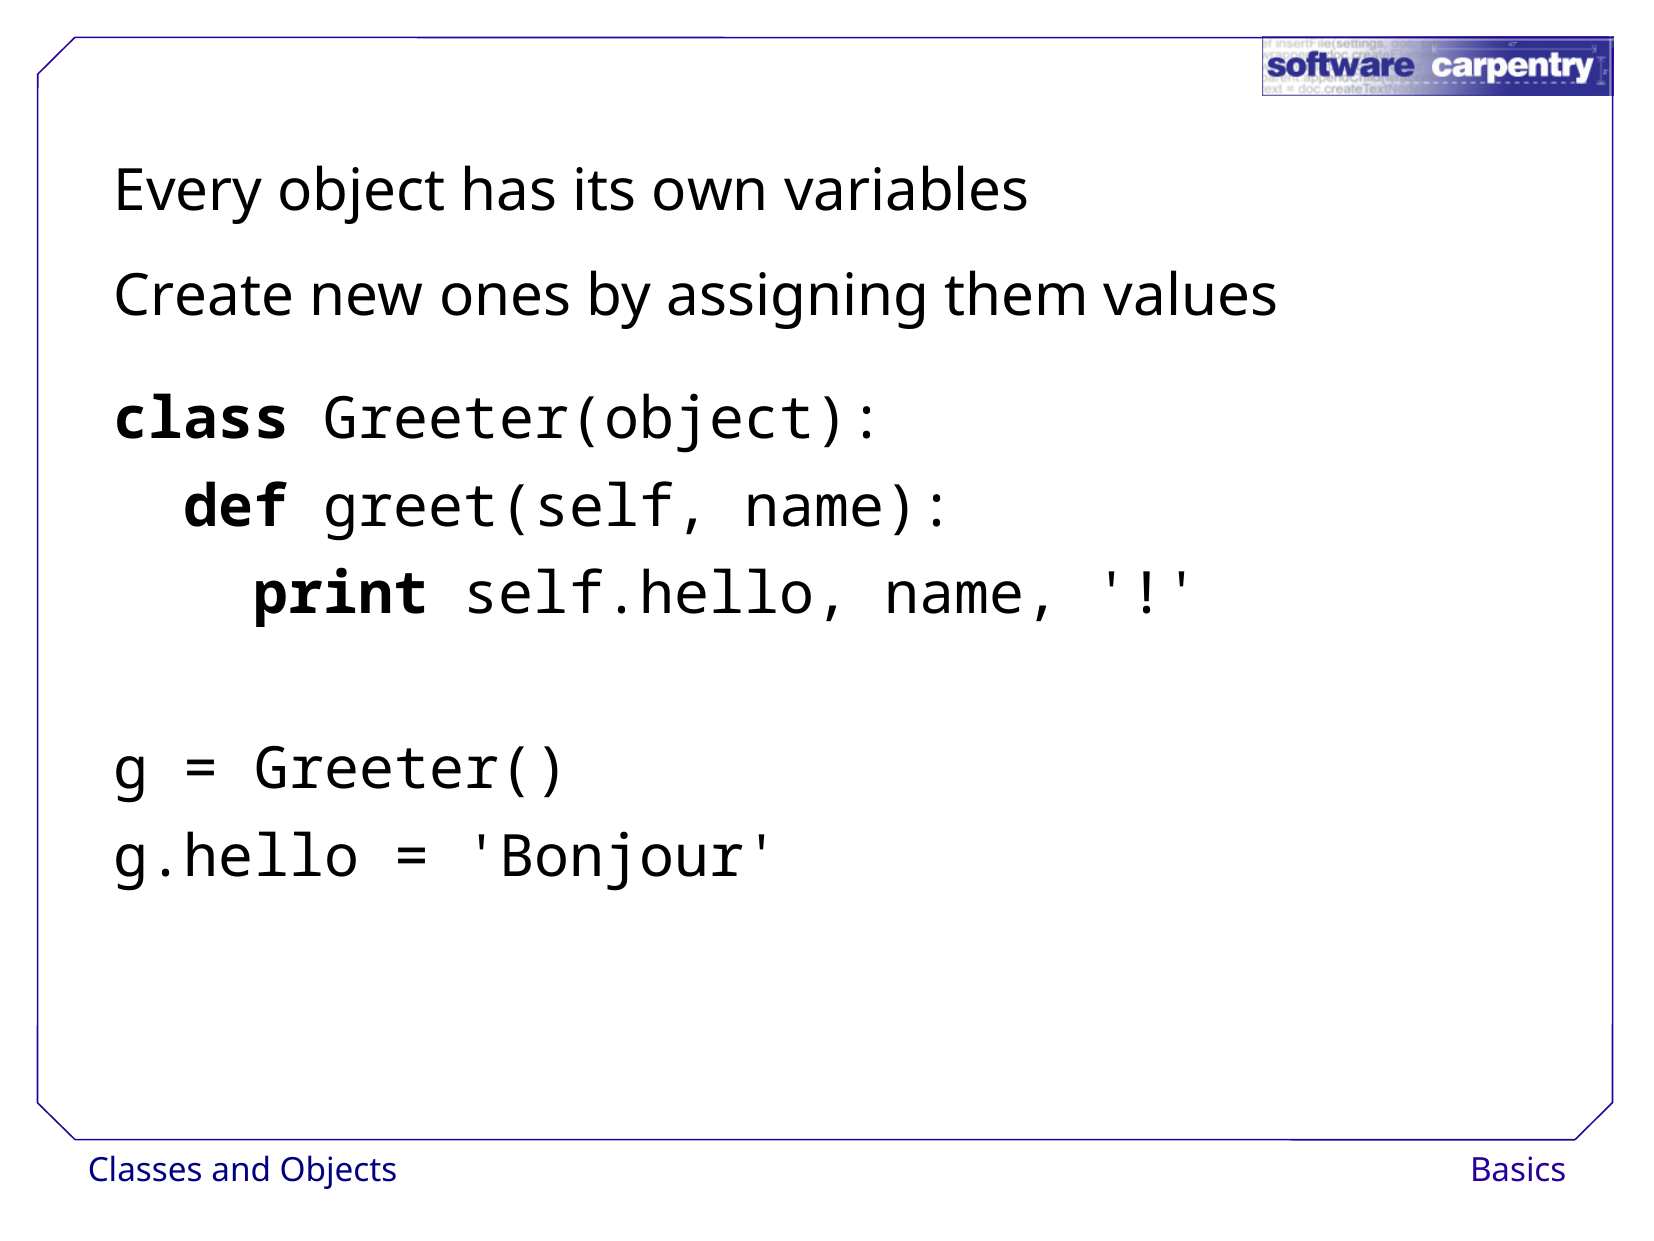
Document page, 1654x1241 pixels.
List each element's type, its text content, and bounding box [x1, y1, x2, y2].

text_box Every object has its own variables Create new ones by assigning them values [99, 109, 1517, 335]
text_box class Greeter(object): def greet(self, name): print self.hello, name, '!' g = Greeter() g.hello = 'Bonjour' [99, 355, 1517, 896]
picture [1262, 36, 1614, 96]
